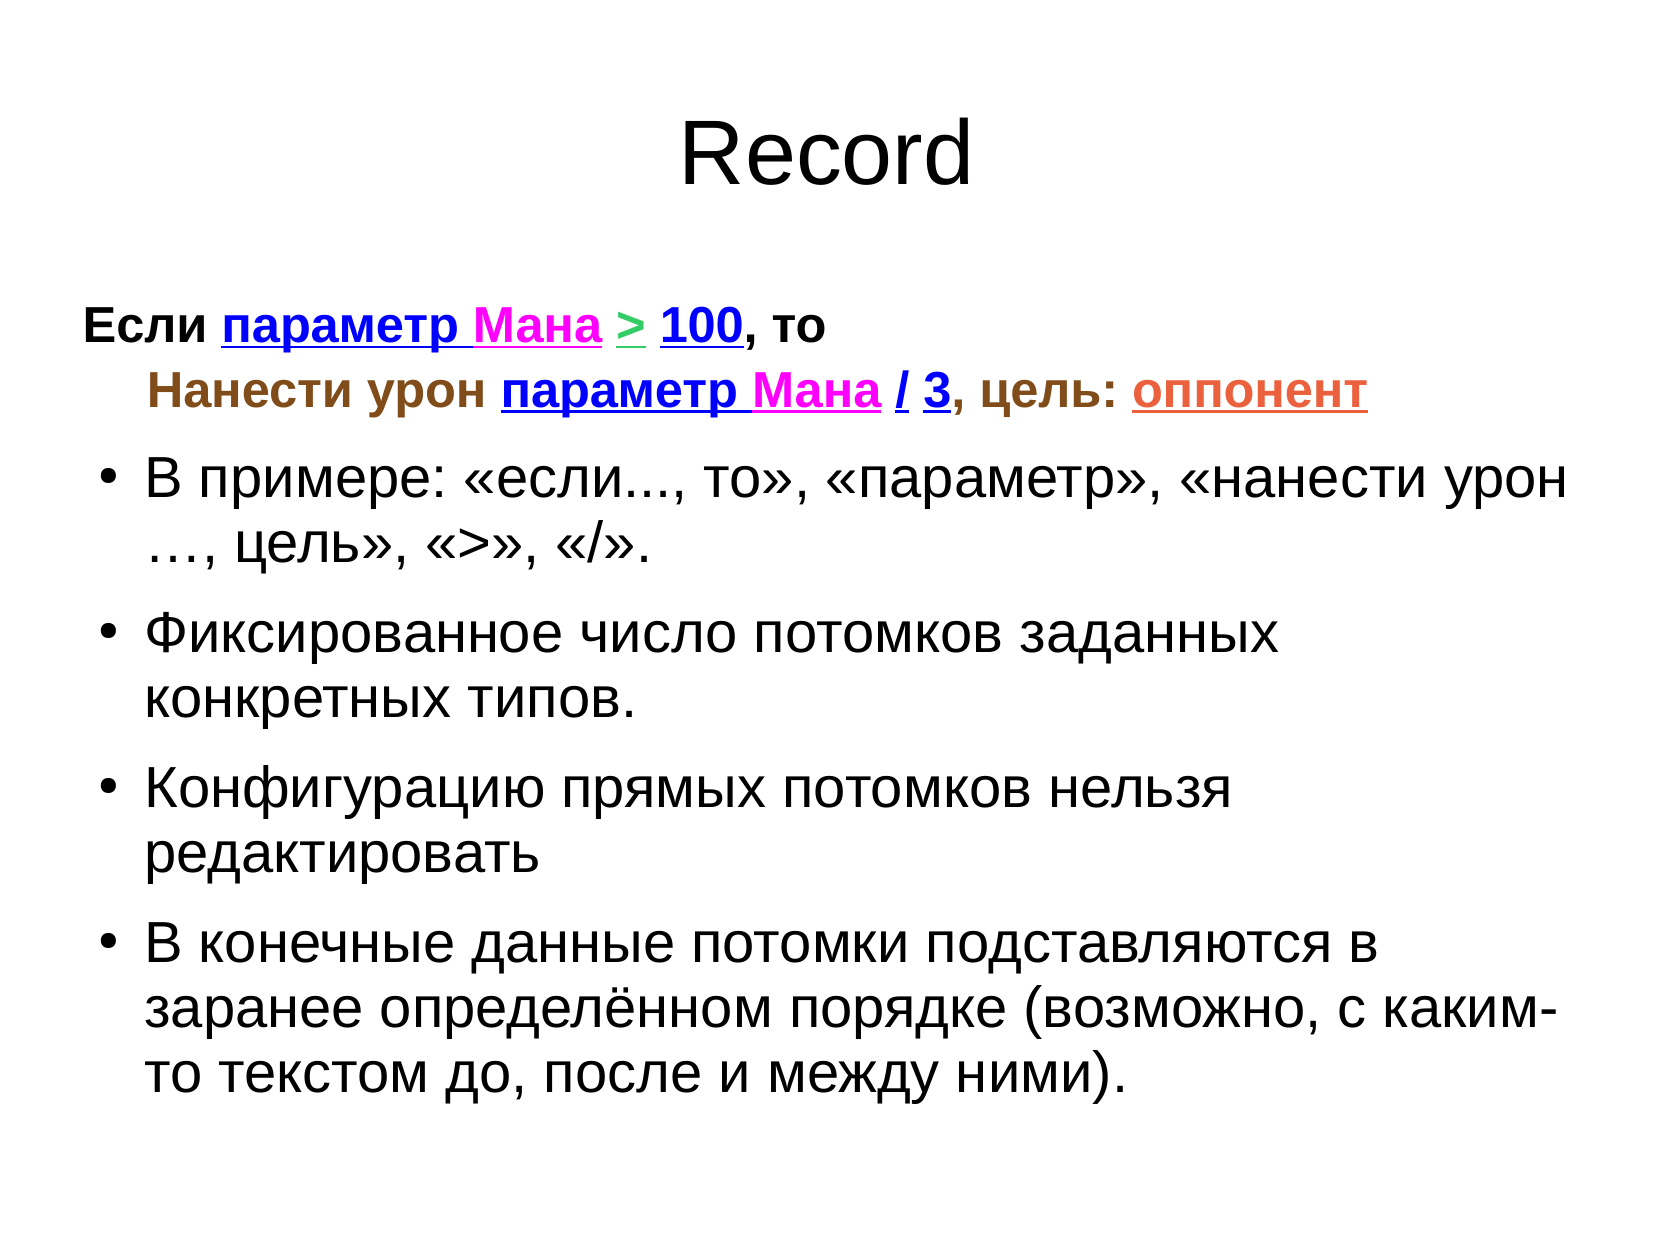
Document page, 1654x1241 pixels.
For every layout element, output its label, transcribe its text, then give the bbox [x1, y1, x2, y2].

list Если параметр Мана > 100, то Нанести урон параметр Мана / 3, цель: оппонент В примере: «если..., то», «параметр», «нанести урон …, цель», «>», «/». Фиксированное число потомков заданных конкретных типов. Конфигурацию прямых потомков нельзя редактировать В конечные данные потомки подставляются в заранее определённом порядке (возможно, с каким-то текстом до, после и между ними). [82, 290, 1571, 1109]
title Record [82, 49, 1571, 257]
